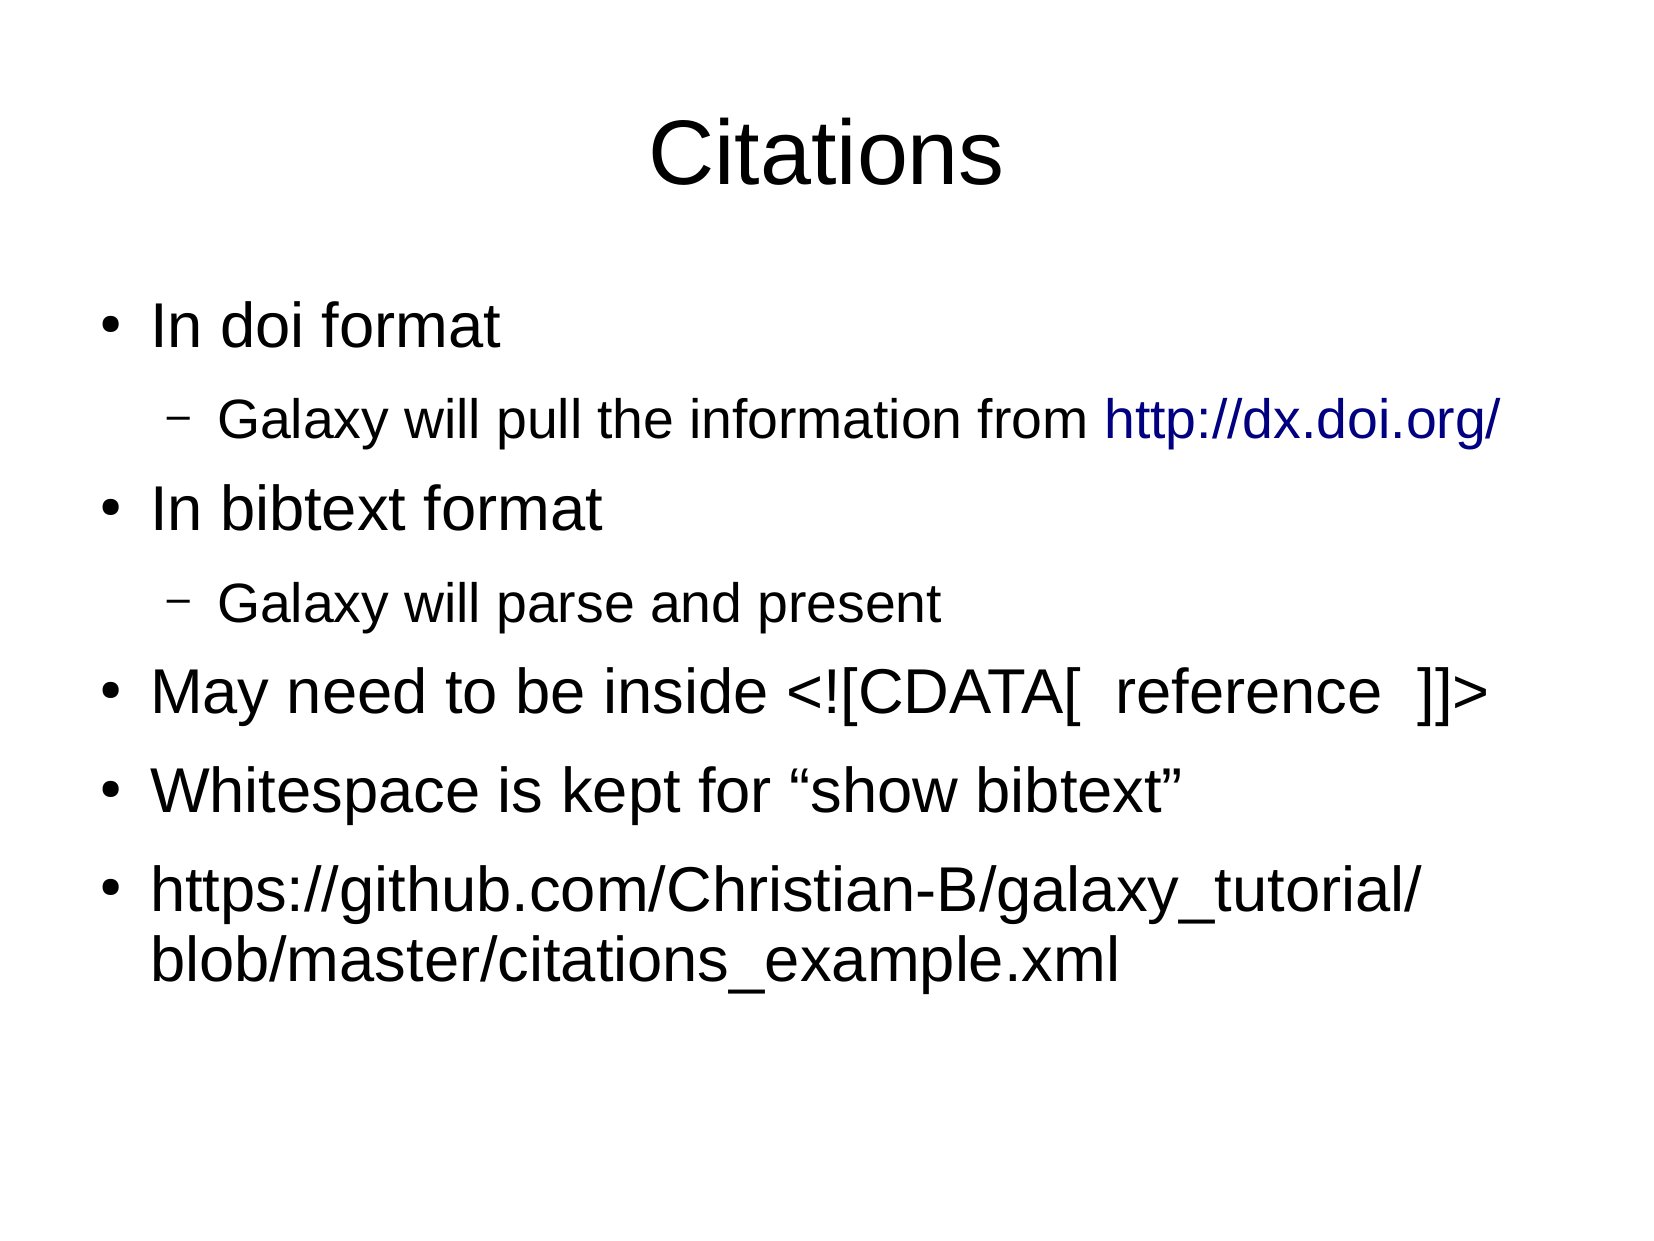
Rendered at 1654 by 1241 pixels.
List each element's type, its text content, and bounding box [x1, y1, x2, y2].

title Citations [82, 49, 1571, 257]
list In doi format Galaxy will pull the information from http://dx.doi.org/ In bibtext format Galaxy will parse and present May need to be inside <![CDATA[ reference ]]> Whitespace is kept for “show bibtext” https://github.com/Christian-B/galaxy_tutorial/blob/master/citations_example.xml [82, 290, 1571, 1010]
